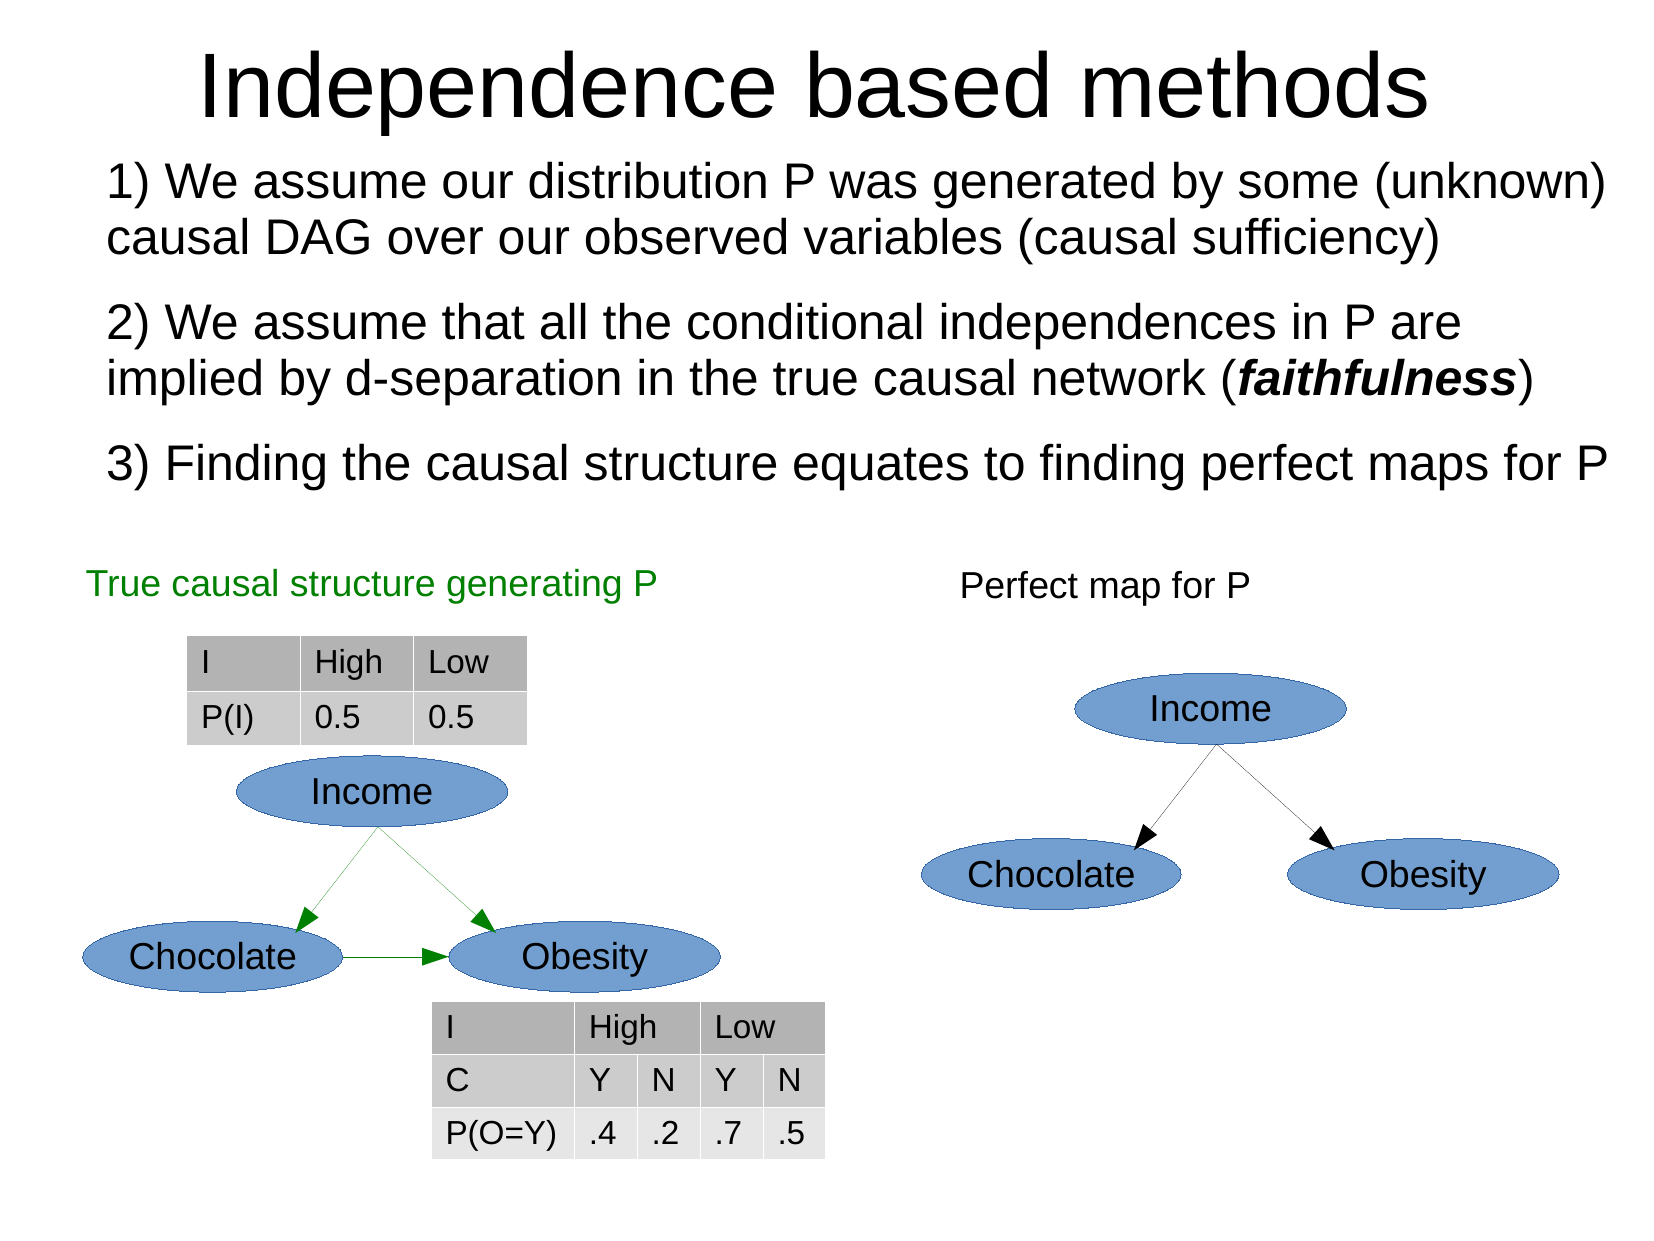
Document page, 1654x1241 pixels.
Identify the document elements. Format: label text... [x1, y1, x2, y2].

table_cell N [638, 1055, 700, 1107]
table_cell 0.5 [301, 692, 413, 745]
table_header High [301, 636, 413, 691]
text_box Income [236, 755, 508, 827]
table_cell P(O=Y) [432, 1108, 574, 1159]
text_box Chocolate [921, 838, 1182, 910]
text_box True causal structure generating P [70, 555, 709, 612]
table_cell C [432, 1055, 574, 1107]
list 1) We assume our distribution P was generated by some (unknown) causal DAG over our observed variables (causal sufficiency) 2) We assume that all the conditional independences in P are implied by d-separation in the true causal network (faithfulness) 3) Finding the causal structure equates to finding perfect maps for P [35, 153, 1630, 637]
table_header I [432, 1002, 574, 1054]
table_cell Y [701, 1055, 763, 1107]
table_cell N [764, 1055, 825, 1107]
title Independence based methods [70, 0, 1559, 153]
table_header I [187, 636, 300, 691]
table_header High [575, 1002, 700, 1054]
table_cell .7 [701, 1108, 763, 1159]
table_cell .2 [638, 1108, 700, 1159]
table_header Low [701, 1002, 825, 1054]
table_cell 0.5 [414, 692, 527, 745]
text_box Income [1074, 673, 1347, 745]
table_cell Y [575, 1055, 637, 1107]
text_box Chocolate [82, 921, 343, 993]
text_box Obesity [448, 921, 721, 993]
table_cell .5 [764, 1108, 825, 1159]
table_header Low [414, 636, 527, 691]
table_cell P(I) [187, 692, 300, 745]
text_box Perfect map for P [944, 557, 1536, 615]
text_box Obesity [1287, 838, 1560, 910]
table_cell .4 [575, 1108, 637, 1159]
